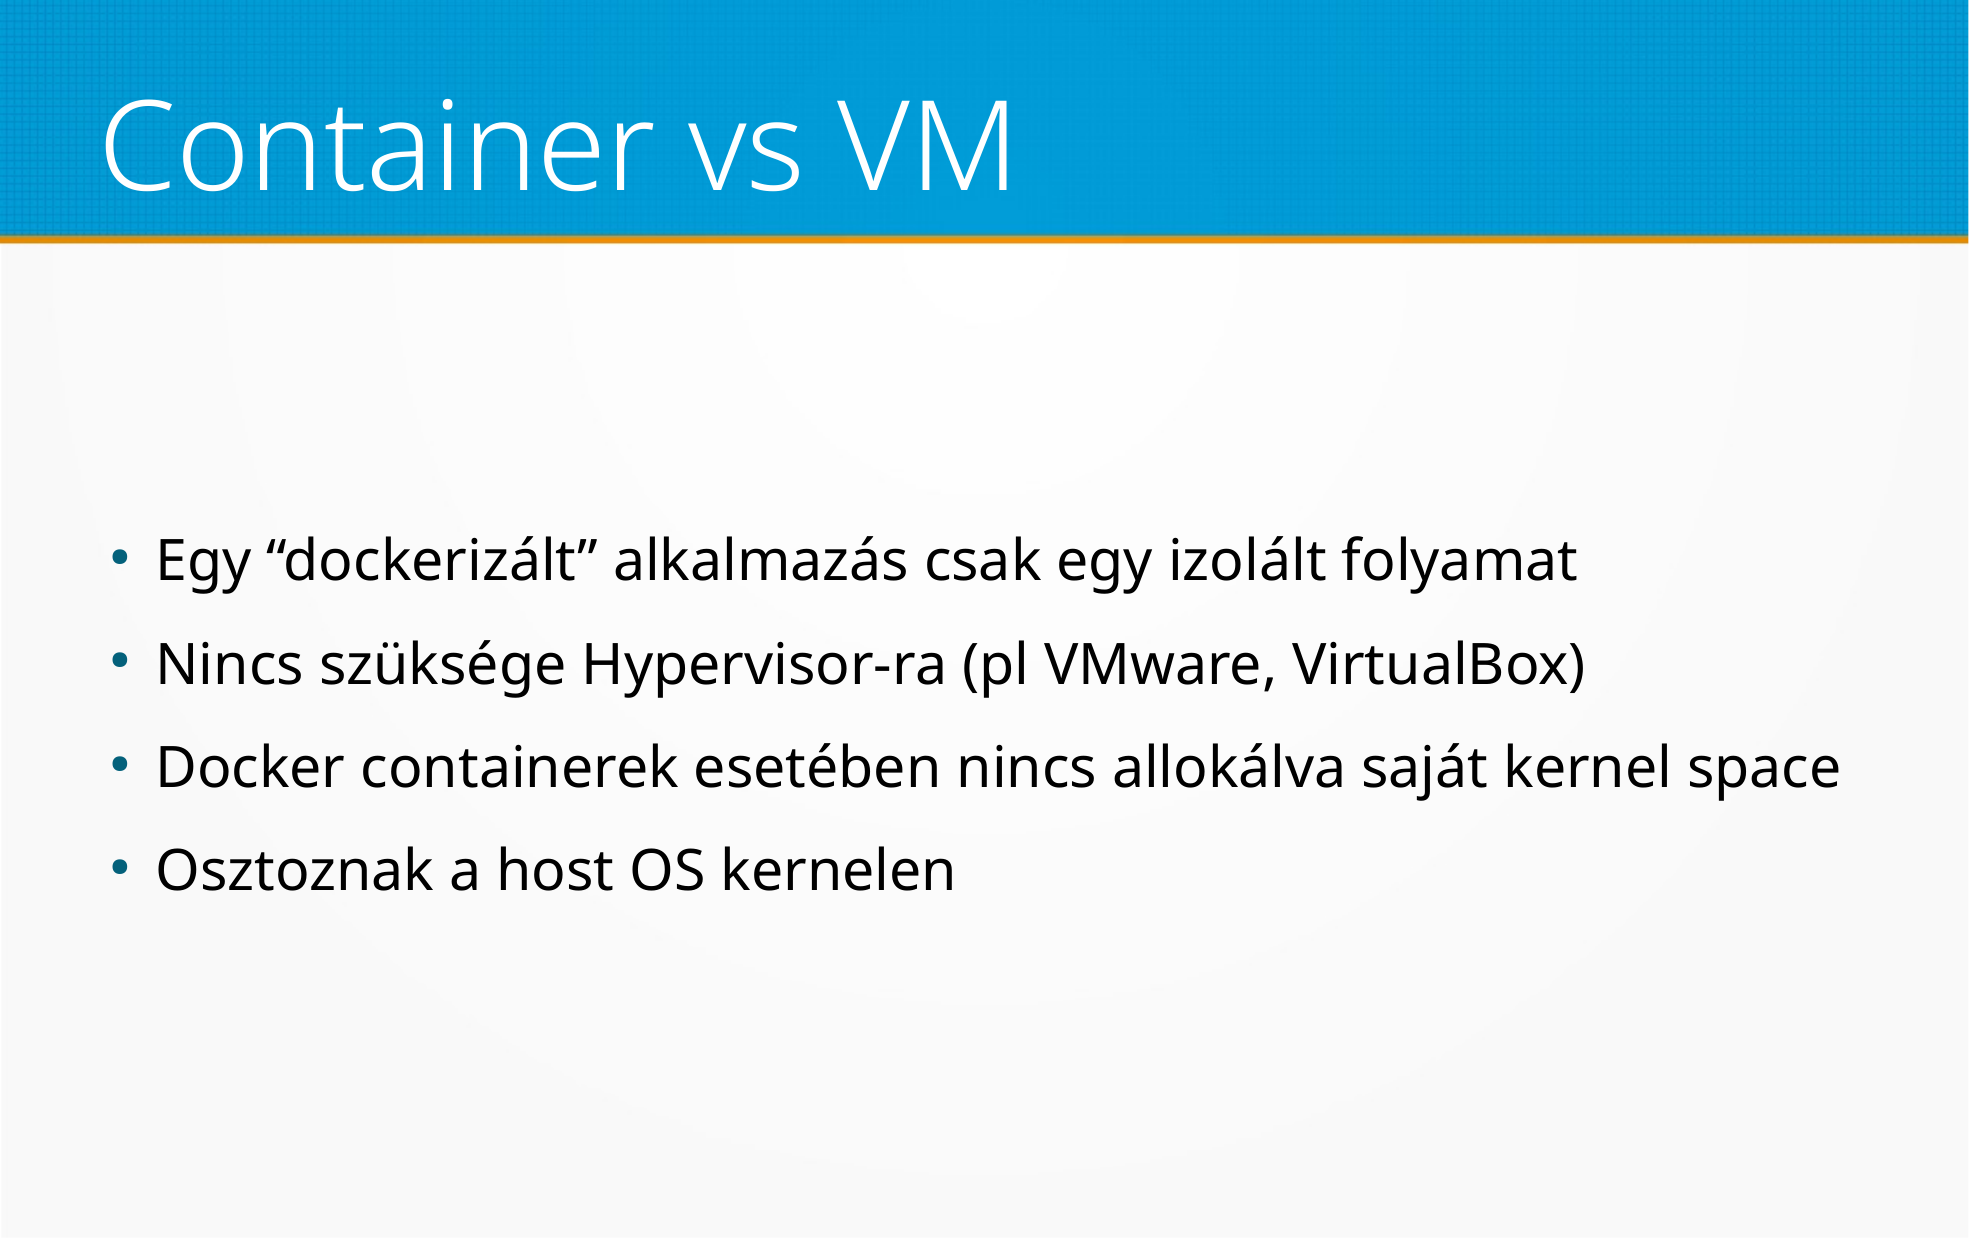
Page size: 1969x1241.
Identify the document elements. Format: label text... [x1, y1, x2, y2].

title Container vs VM [98, 19, 1870, 227]
picture [0, 233, 1969, 1241]
list Egy “dockerizált” alkalmazás csak egy izolált folyamat Nincs szüksége Hypervisor-ra (pl VMware, VirtualBox) Docker containerek esetében nincs allokálva saját kernel space Osztoznak a host OS kernelen [94, 519, 1857, 969]
